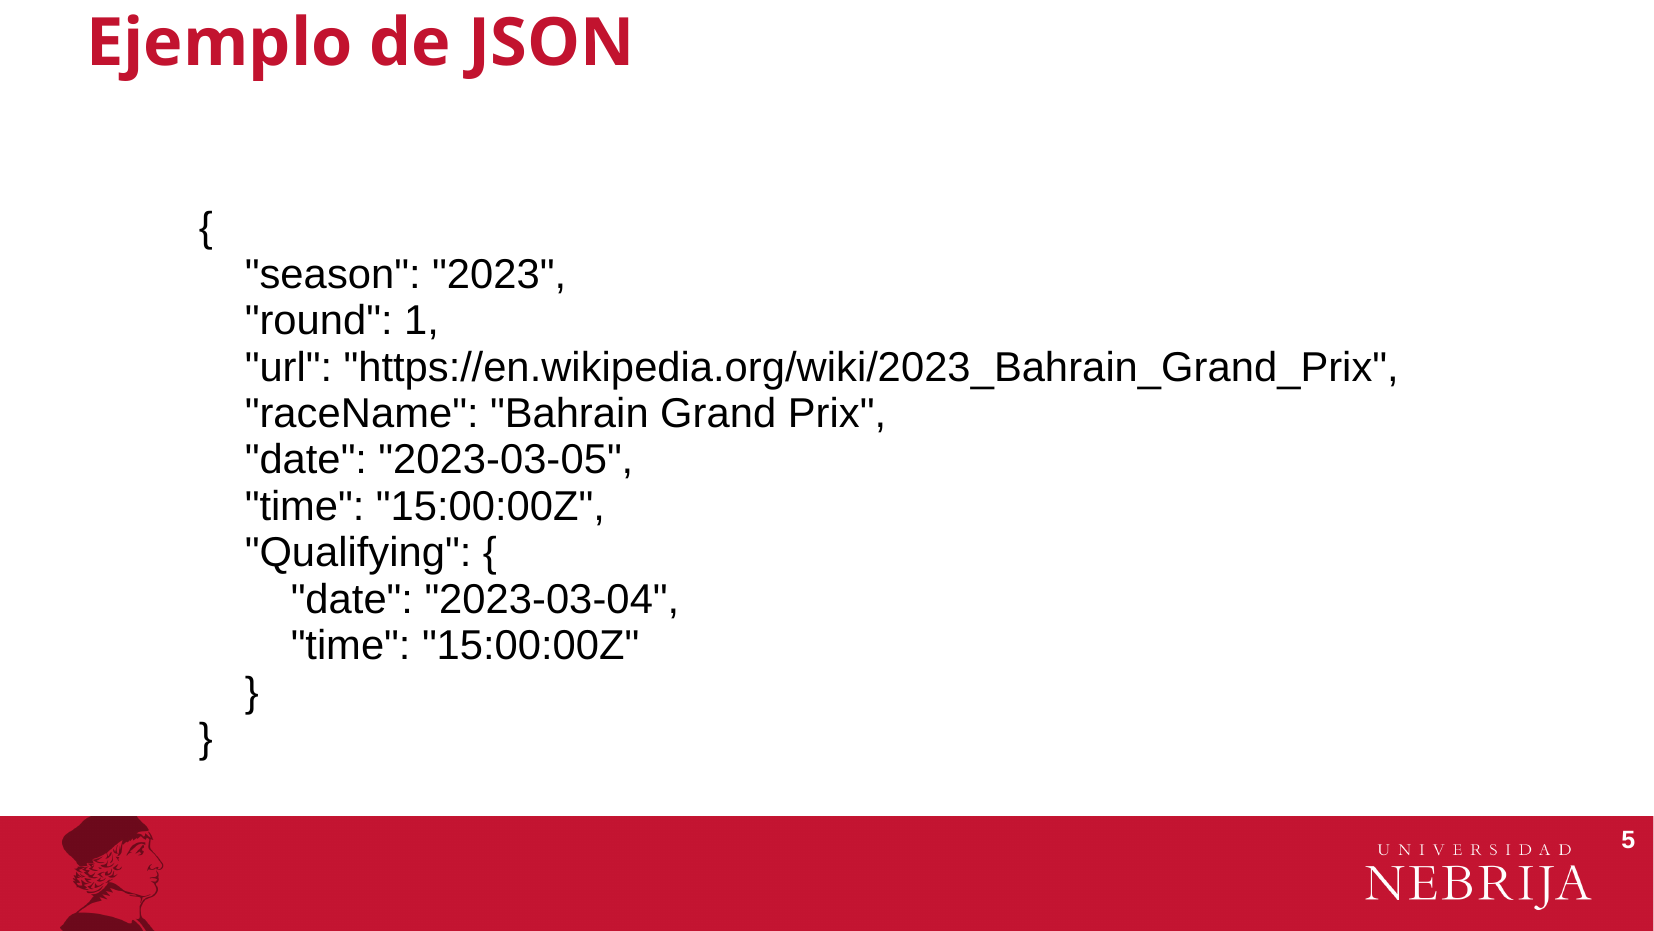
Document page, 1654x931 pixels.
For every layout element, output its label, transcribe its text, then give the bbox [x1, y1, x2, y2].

text_box [37, 112, 1651, 788]
text_box Ejemplo de JSON [0, 0, 1650, 87]
text_box { "season": "2023", "round": 1, "url": "https://en.wikipedia.org/wiki/2023_Bahrain_Grand_Prix", "raceName": "Bahrain Grand Prix", "date": "2023-03-05", "time": "15:00:00Z", "Qualifying": { "date": "2023-03-04", "time": "15:00:00Z" } } [0, 150, 1538, 931]
picture [1538, 816, 1654, 931]
